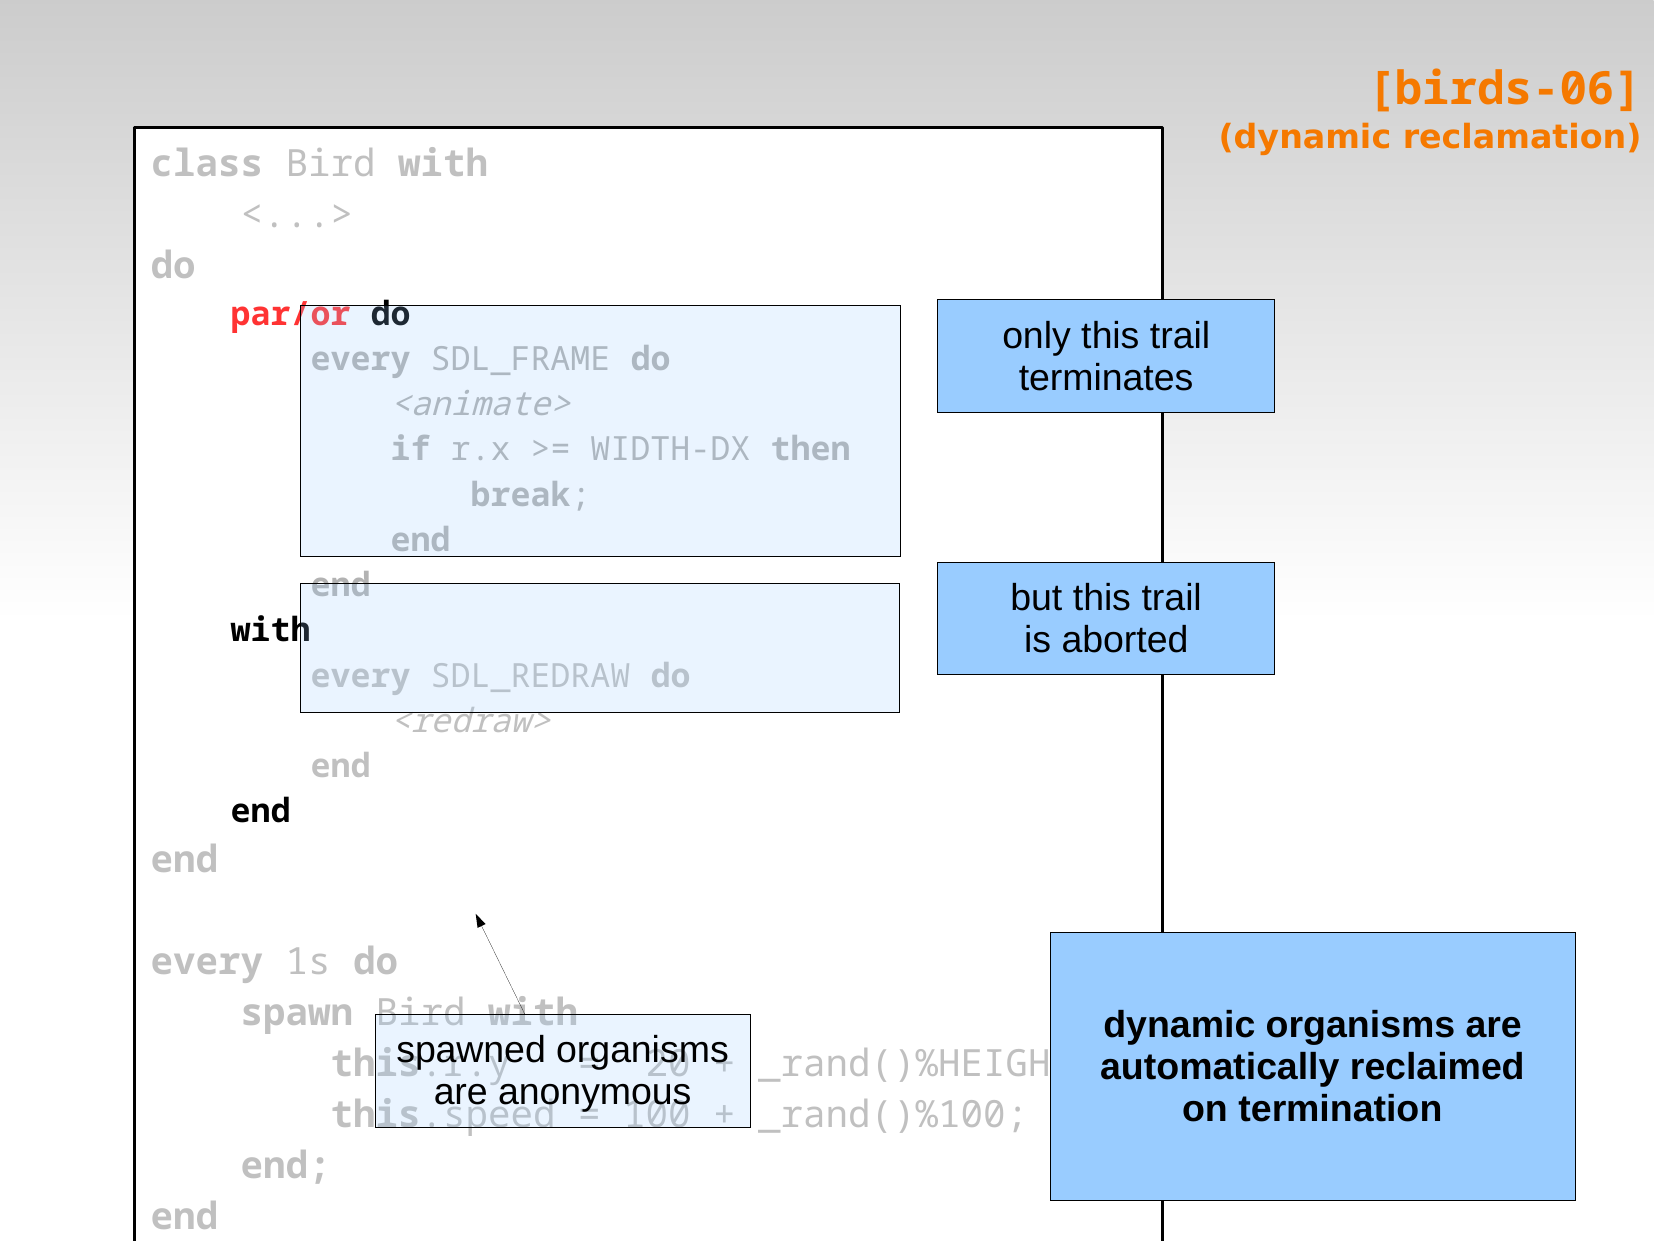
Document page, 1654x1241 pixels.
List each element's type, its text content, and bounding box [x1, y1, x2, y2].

text_box but this trail is aborted [937, 562, 1275, 675]
text_box spawned organisms are anonymous [375, 1014, 751, 1128]
text_box only this trail terminates [937, 299, 1275, 413]
text_box [300, 305, 901, 557]
text_box class Bird with <...> do par/or do every SDL_FRAME do <animate> if r.x >= WIDTH-DX then break; end end with every SDL_REDRAW do <redraw> end end end every 1s do spawn Bird with this.r.y = 20 + _rand()%HEIGHT; this.speed = 100 + _rand()%100; end; end [134, 127, 1163, 1157]
text_box dynamic organisms are automatically reclaimed on termination [1050, 932, 1576, 1201]
text_box [300, 583, 900, 713]
title [birds-06] (dynamic reclamation) [154, 2, 1643, 210]
